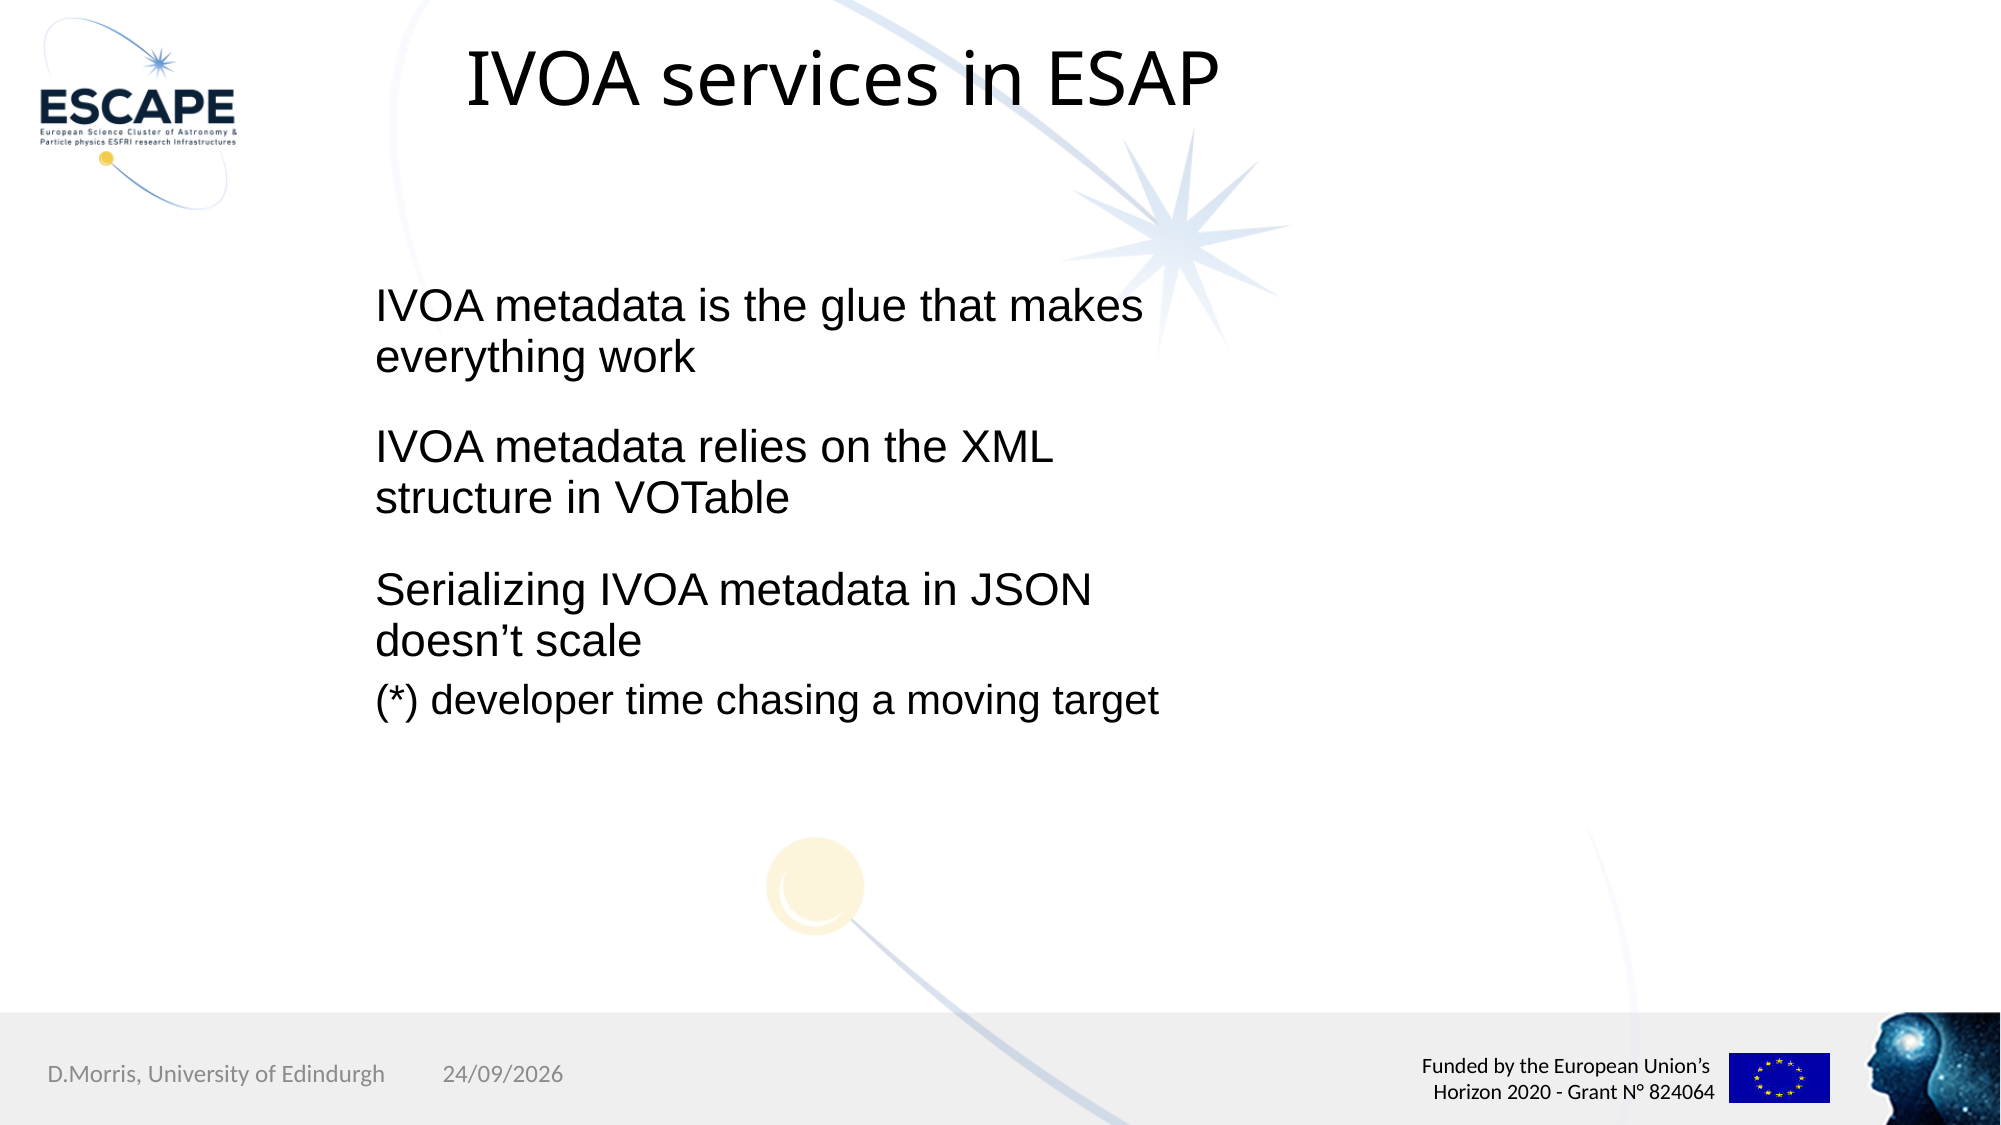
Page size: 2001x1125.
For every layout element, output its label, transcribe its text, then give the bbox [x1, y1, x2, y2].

title IVOA services in ESAP [450, 11, 1489, 150]
text_box Serializing IVOA metadata in JSON doesn’t scale [360, 568, 1182, 668]
text_box (*) developer time chasing a moving target [360, 668, 1182, 768]
text_box IVOA metadata relies on the XML structure in VOTable [360, 413, 1182, 568]
slide_number 05/08/2021 [427, 1042, 684, 1103]
text_box IVOA metadata is the glue that makes everything work [360, 272, 1182, 413]
footer D.Morris, University of Edindurgh [32, 1042, 414, 1103]
picture [0, 0, 2001, 1125]
